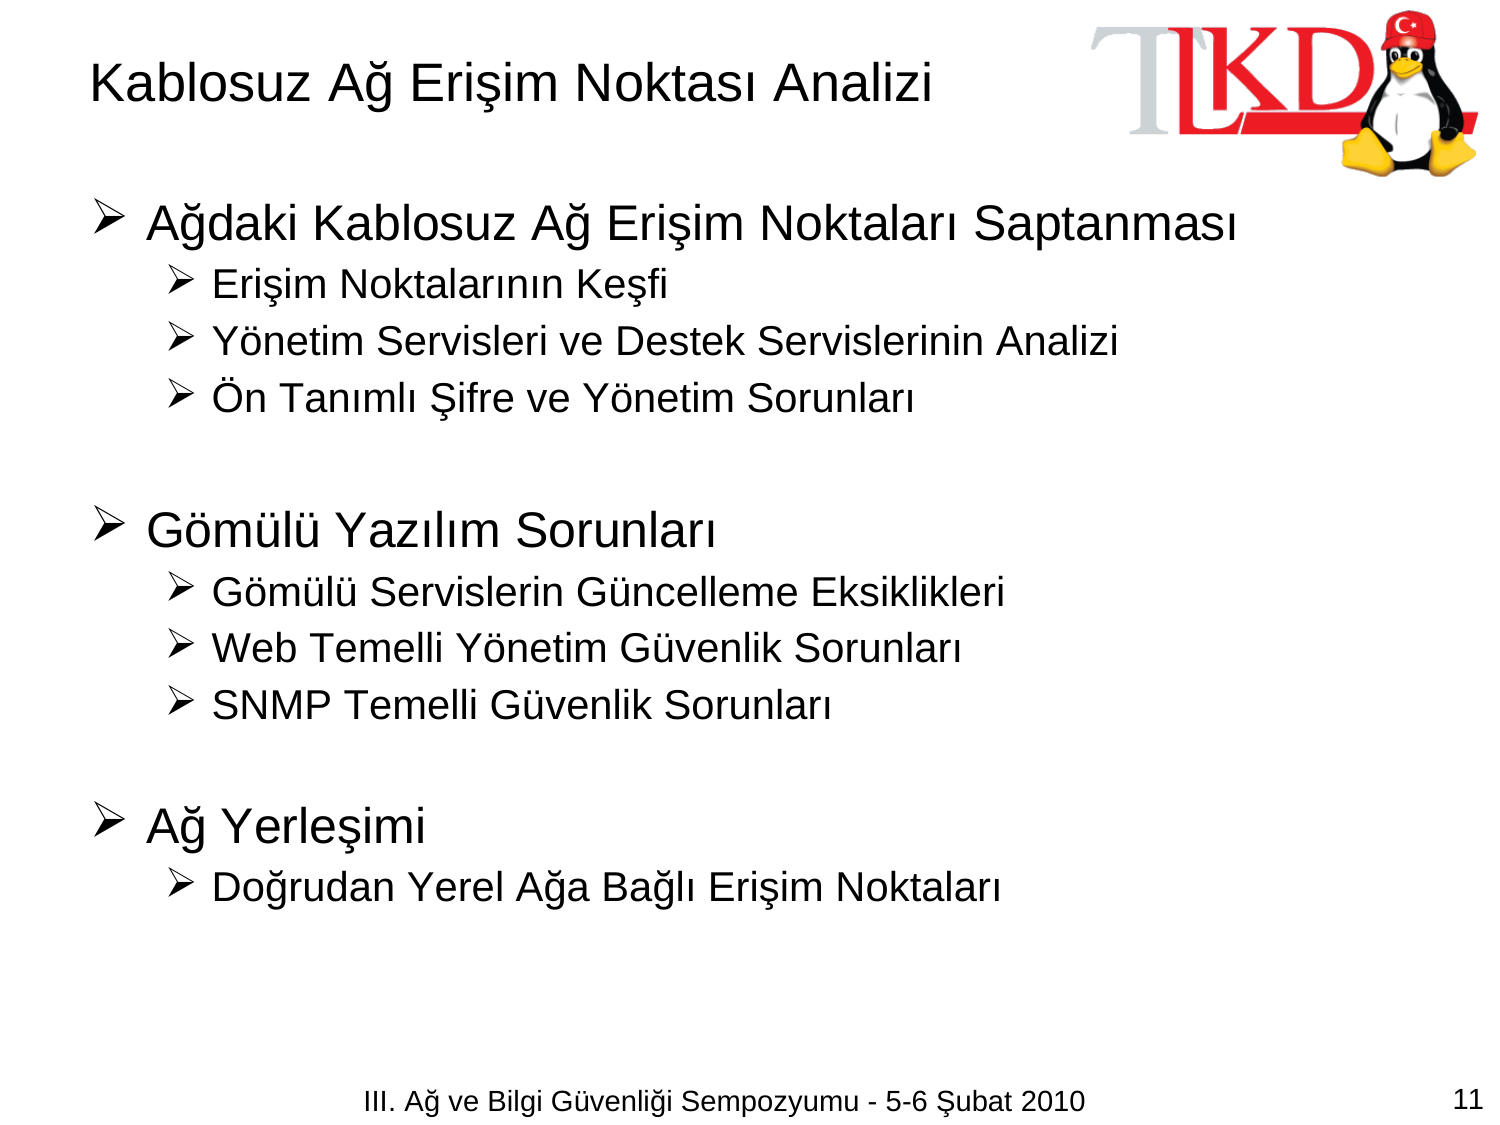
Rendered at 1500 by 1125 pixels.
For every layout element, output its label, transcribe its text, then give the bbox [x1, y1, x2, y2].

list Ağdaki Kablosuz Ağ Erişim Noktaları Saptanması Erişim Noktalarının Keşfi Yönetim Servisleri ve Destek Servislerinin Analizi Ön Tanımlı Şifre ve Yönetim Sorunları Gömülü Yazılım Sorunları Gömülü Servislerin Güncelleme Eksiklikleri Web Temelli Yönetim Güvenlik Sorunları SNMP Temelli Güvenlik Sorunları Ağ Yerleşimi Doğrudan Yerel Ağa Bağlı Erişim Noktaları [75, 187, 1426, 1013]
title Kablosuz Ağ Erişim Noktası Analizi [75, 45, 1070, 151]
picture [1087, 0, 1491, 188]
